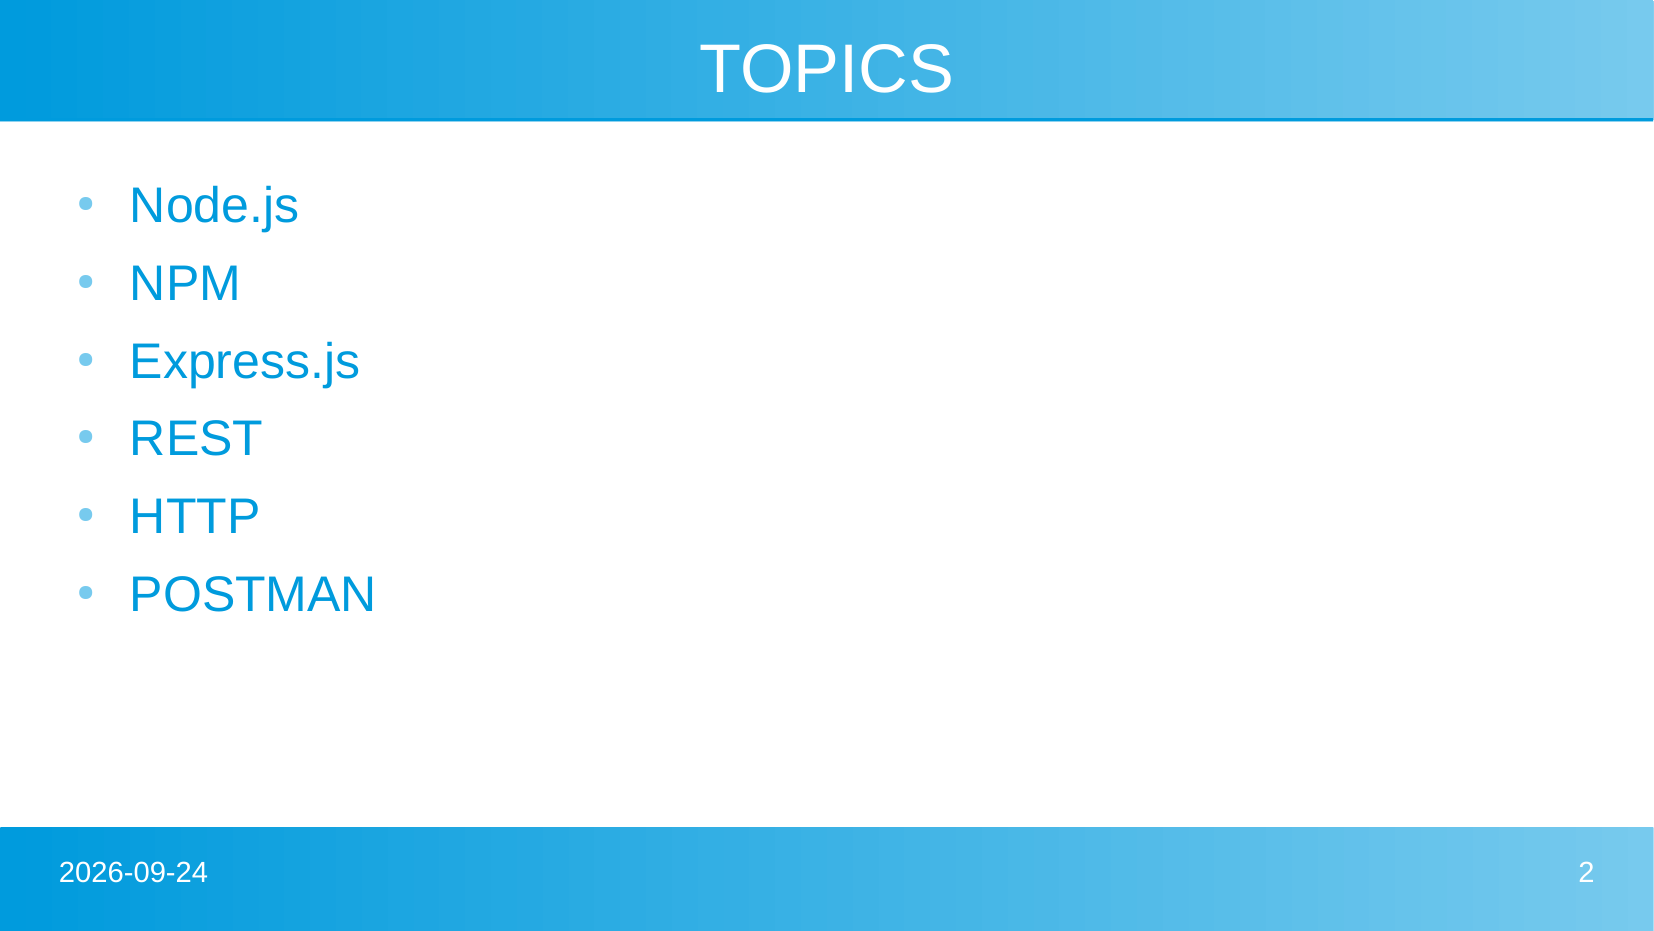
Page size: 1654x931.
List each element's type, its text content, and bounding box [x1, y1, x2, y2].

title TOPICS [59, 29, 1595, 108]
list Node.js NPM Express.js REST HTTP POSTMAN [59, 177, 1595, 768]
